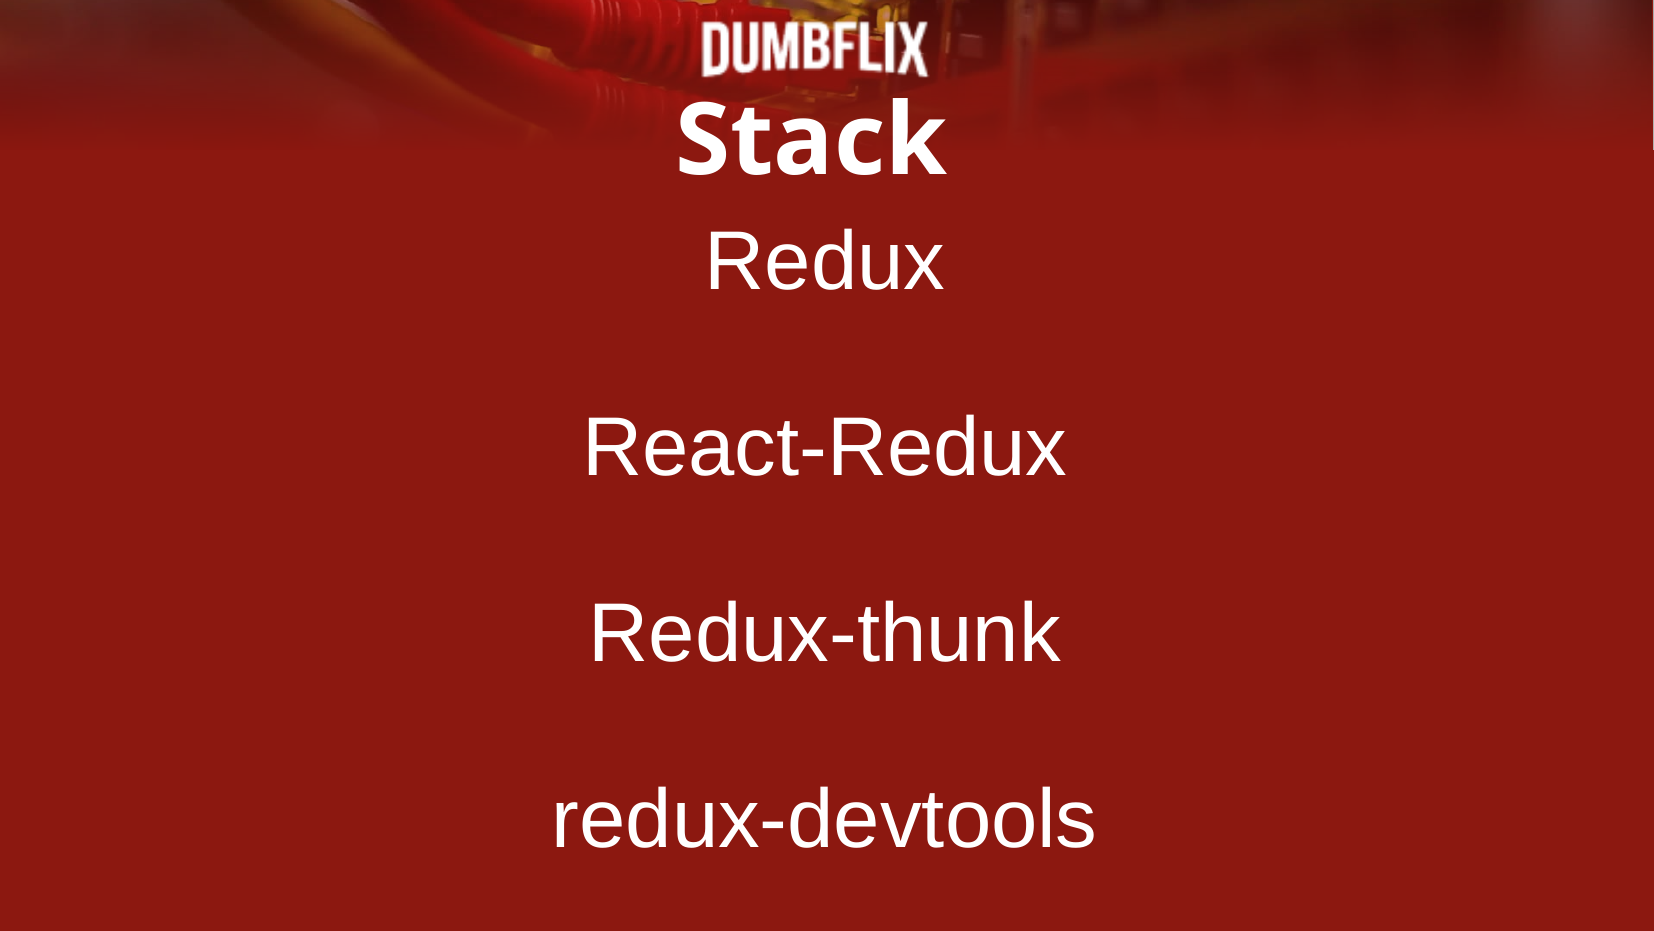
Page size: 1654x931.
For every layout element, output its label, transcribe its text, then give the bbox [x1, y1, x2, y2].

text_box [0, 0, 1653, 60]
text_box Stack [0, 60, 1654, 222]
text_box Redux React-Redux Redux-thunk redux-devtools [0, 222, 1654, 931]
picture [696, 15, 936, 90]
